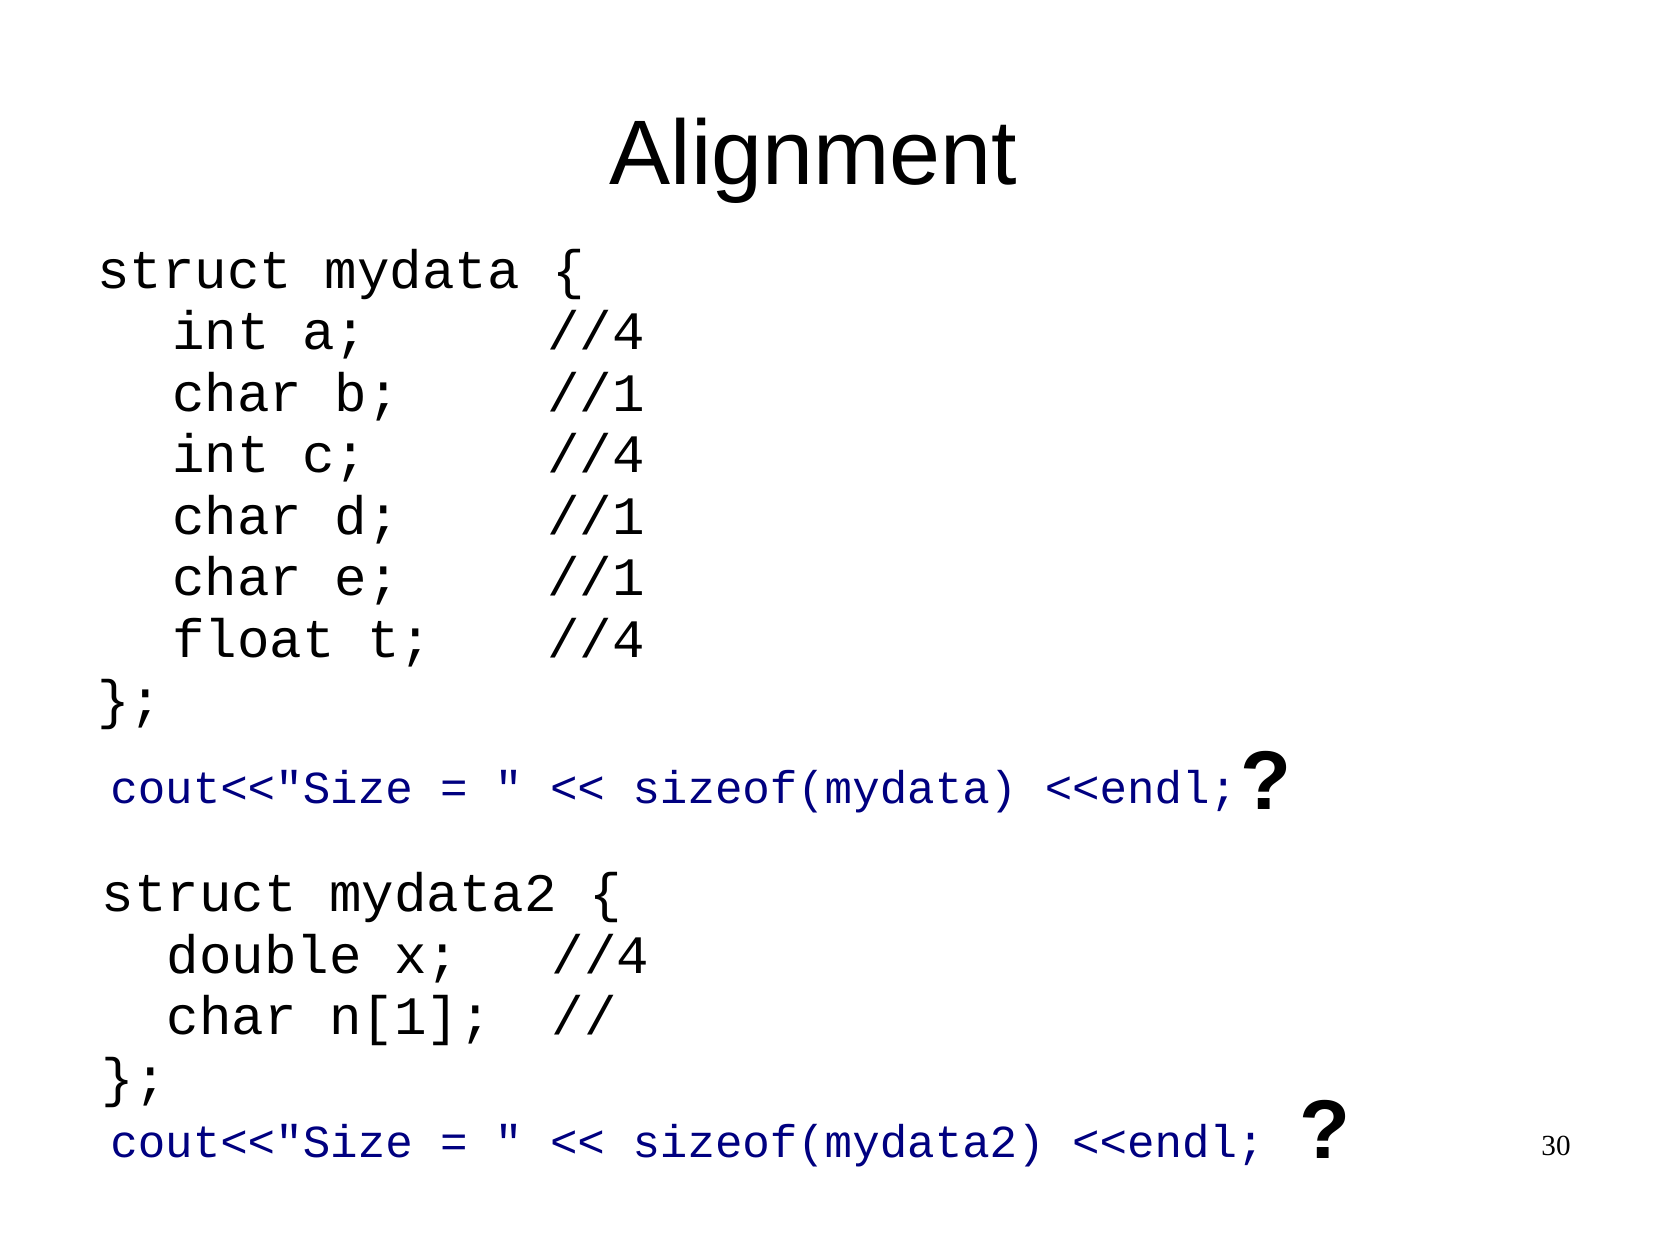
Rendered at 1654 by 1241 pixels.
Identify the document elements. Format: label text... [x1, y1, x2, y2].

text_box cout<<"Size = " << sizeof(mydata) <<endl; [95, 757, 1225, 825]
text_box cout<<"Size = " << sizeof(mydata2) <<endl; [95, 1112, 1281, 1180]
text_box ? [1285, 1075, 1366, 1184]
text_box struct mydata2 { double x; //4 char n[1]; // }; [87, 859, 665, 1155]
text_box struct mydata { int a; //4 char b; //1 int c; //4 char d; //1 char e; //1 float t; //4 }; [82, 235, 660, 745]
title Alignment [82, 49, 1571, 257]
text_box ? [1225, 727, 1307, 836]
